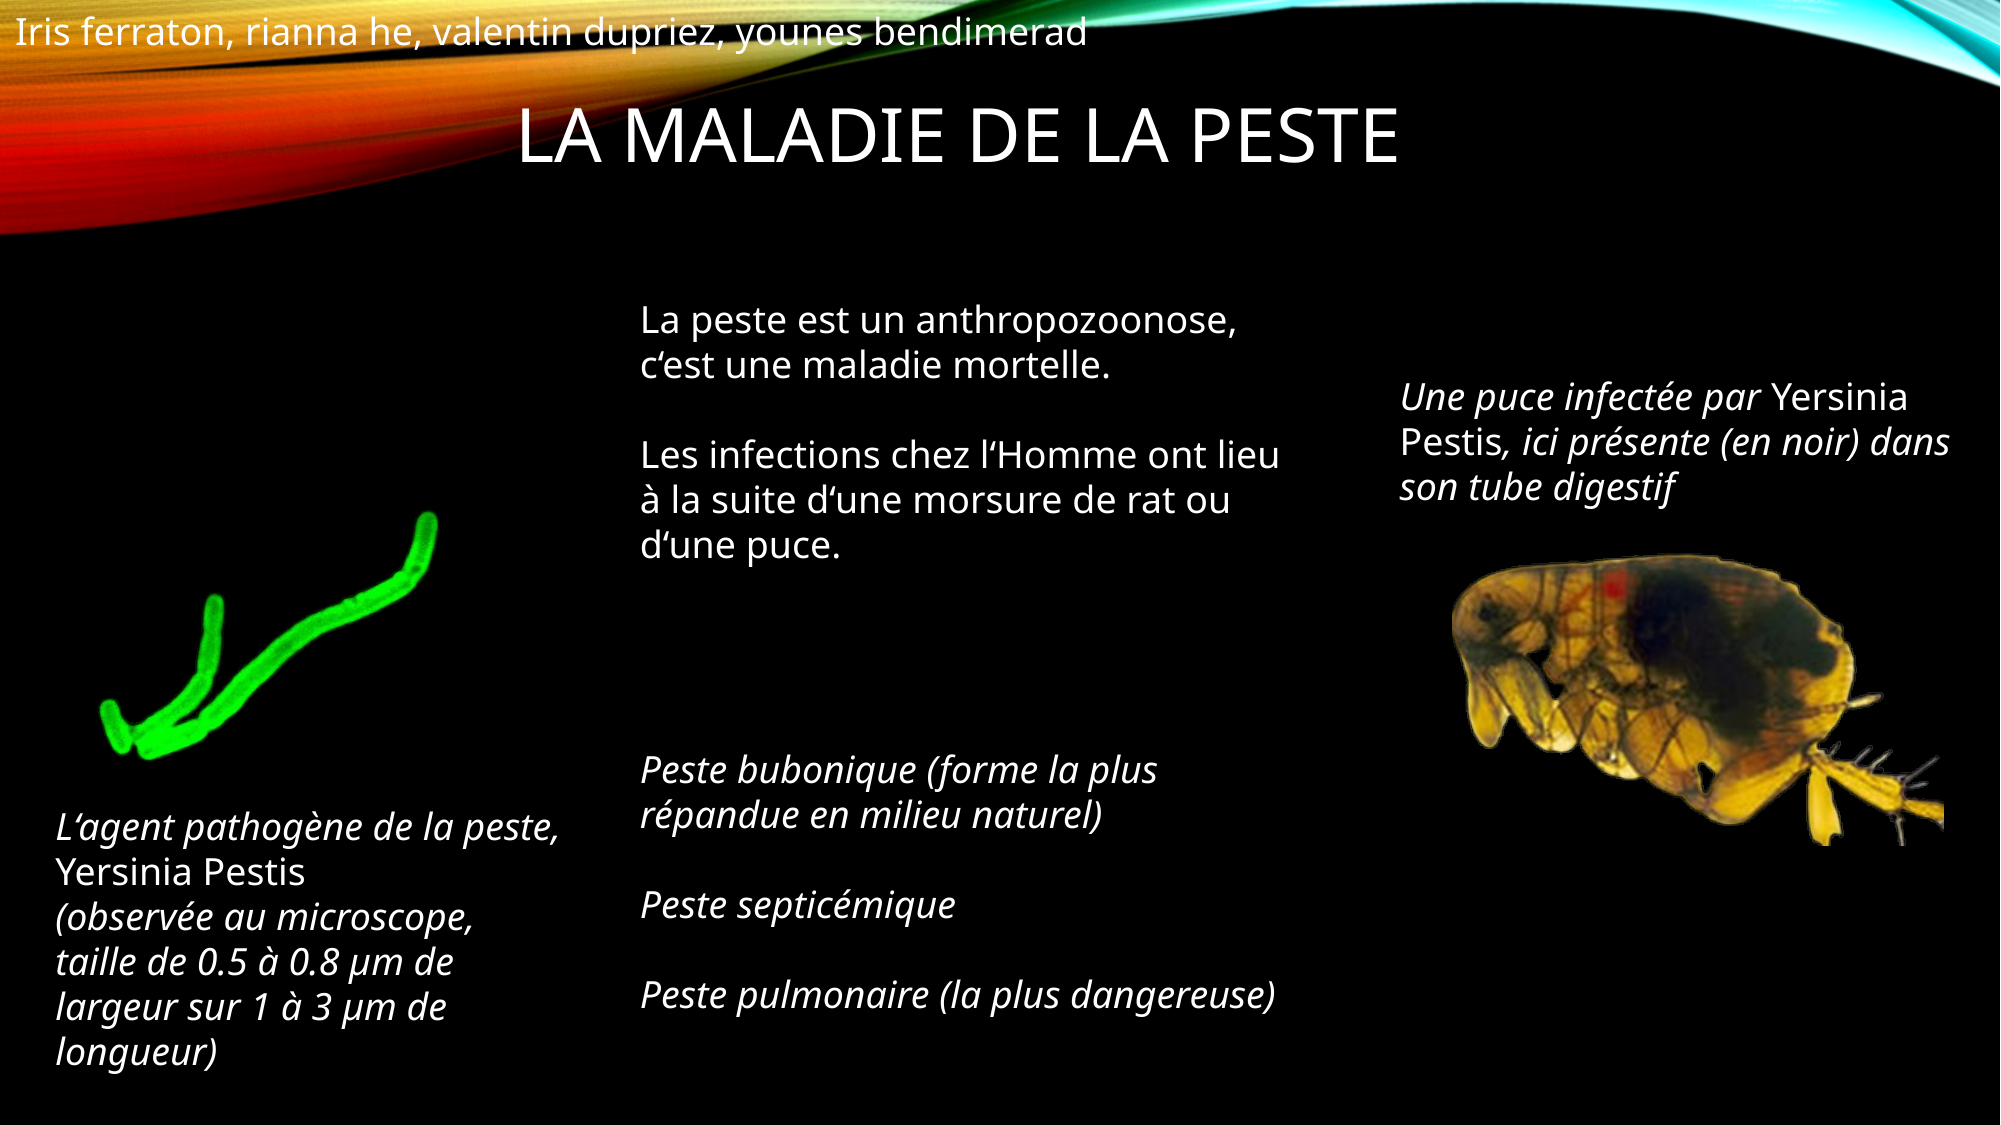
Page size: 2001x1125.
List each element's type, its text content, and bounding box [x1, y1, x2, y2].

text_box Une puce infectée par Yersinia Pestis, ici présente (en noir) dans son tube digestif [1384, 365, 2000, 518]
text_box L‘agent pathogène de la peste, Yersinia Pestis (observée au microscope, taille de 0.5 à 0.8 µm de largeur sur 1 à 3 µm de longueur) [40, 795, 586, 1083]
text_box La peste est un anthropozoonose, c‘est une maladie mortelle. Les infections chez l‘Homme ont lieu à la suite d‘une morsure de rat ou d‘une puce. Peste bubonique (forme la plus répandue en milieu naturel) Peste septicémique Peste pulmonaire (la plus dangereuse) [624, 288, 1302, 1076]
picture [95, 500, 443, 769]
picture [1452, 518, 1944, 846]
text_box Iris ferraton, rianna he, valentin dupriez, younes bendimerad [0, 0, 1336, 61]
title LA MALADIE DE LA PESTE [500, 88, 1500, 188]
